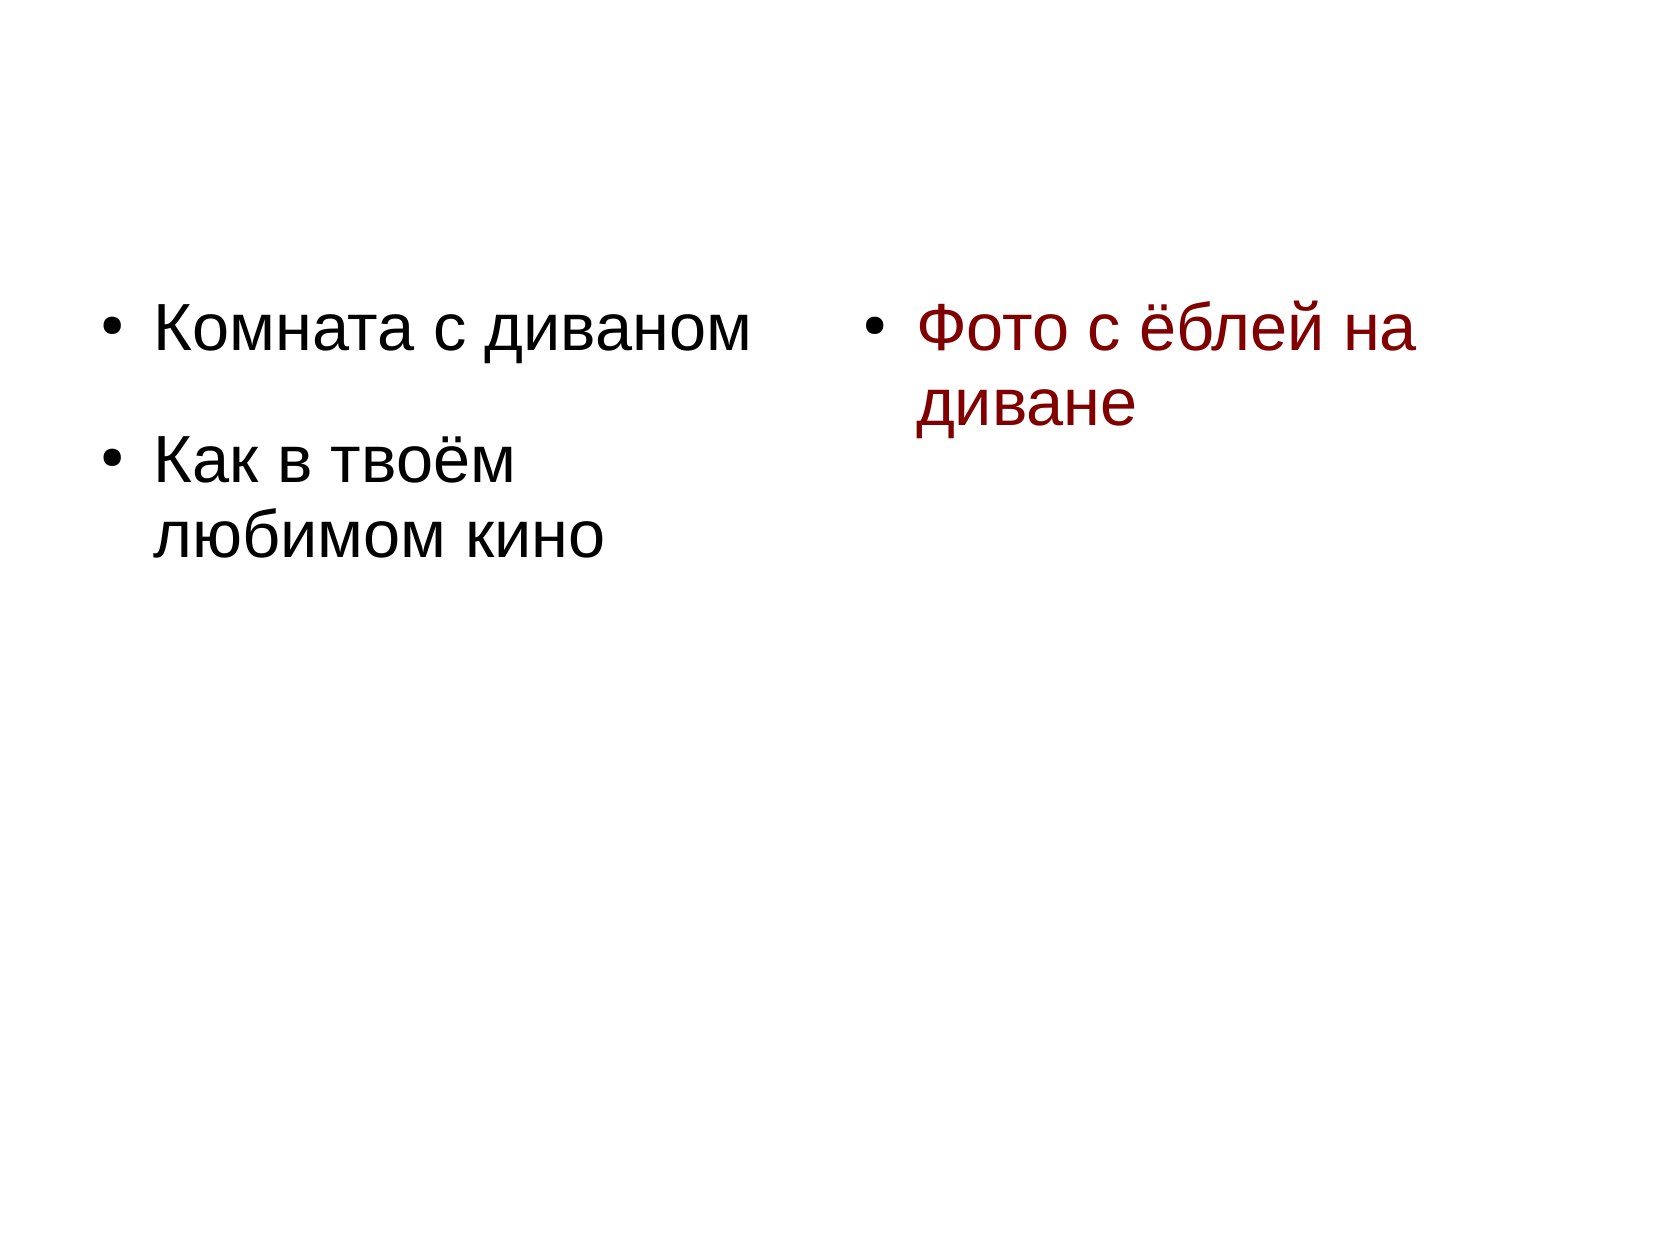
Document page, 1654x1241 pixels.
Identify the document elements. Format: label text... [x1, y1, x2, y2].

list Фото с ёблей на диване [845, 290, 1572, 1010]
list Комната с диваном [82, 290, 809, 422]
list Как в твоём любимом кино [82, 422, 809, 766]
